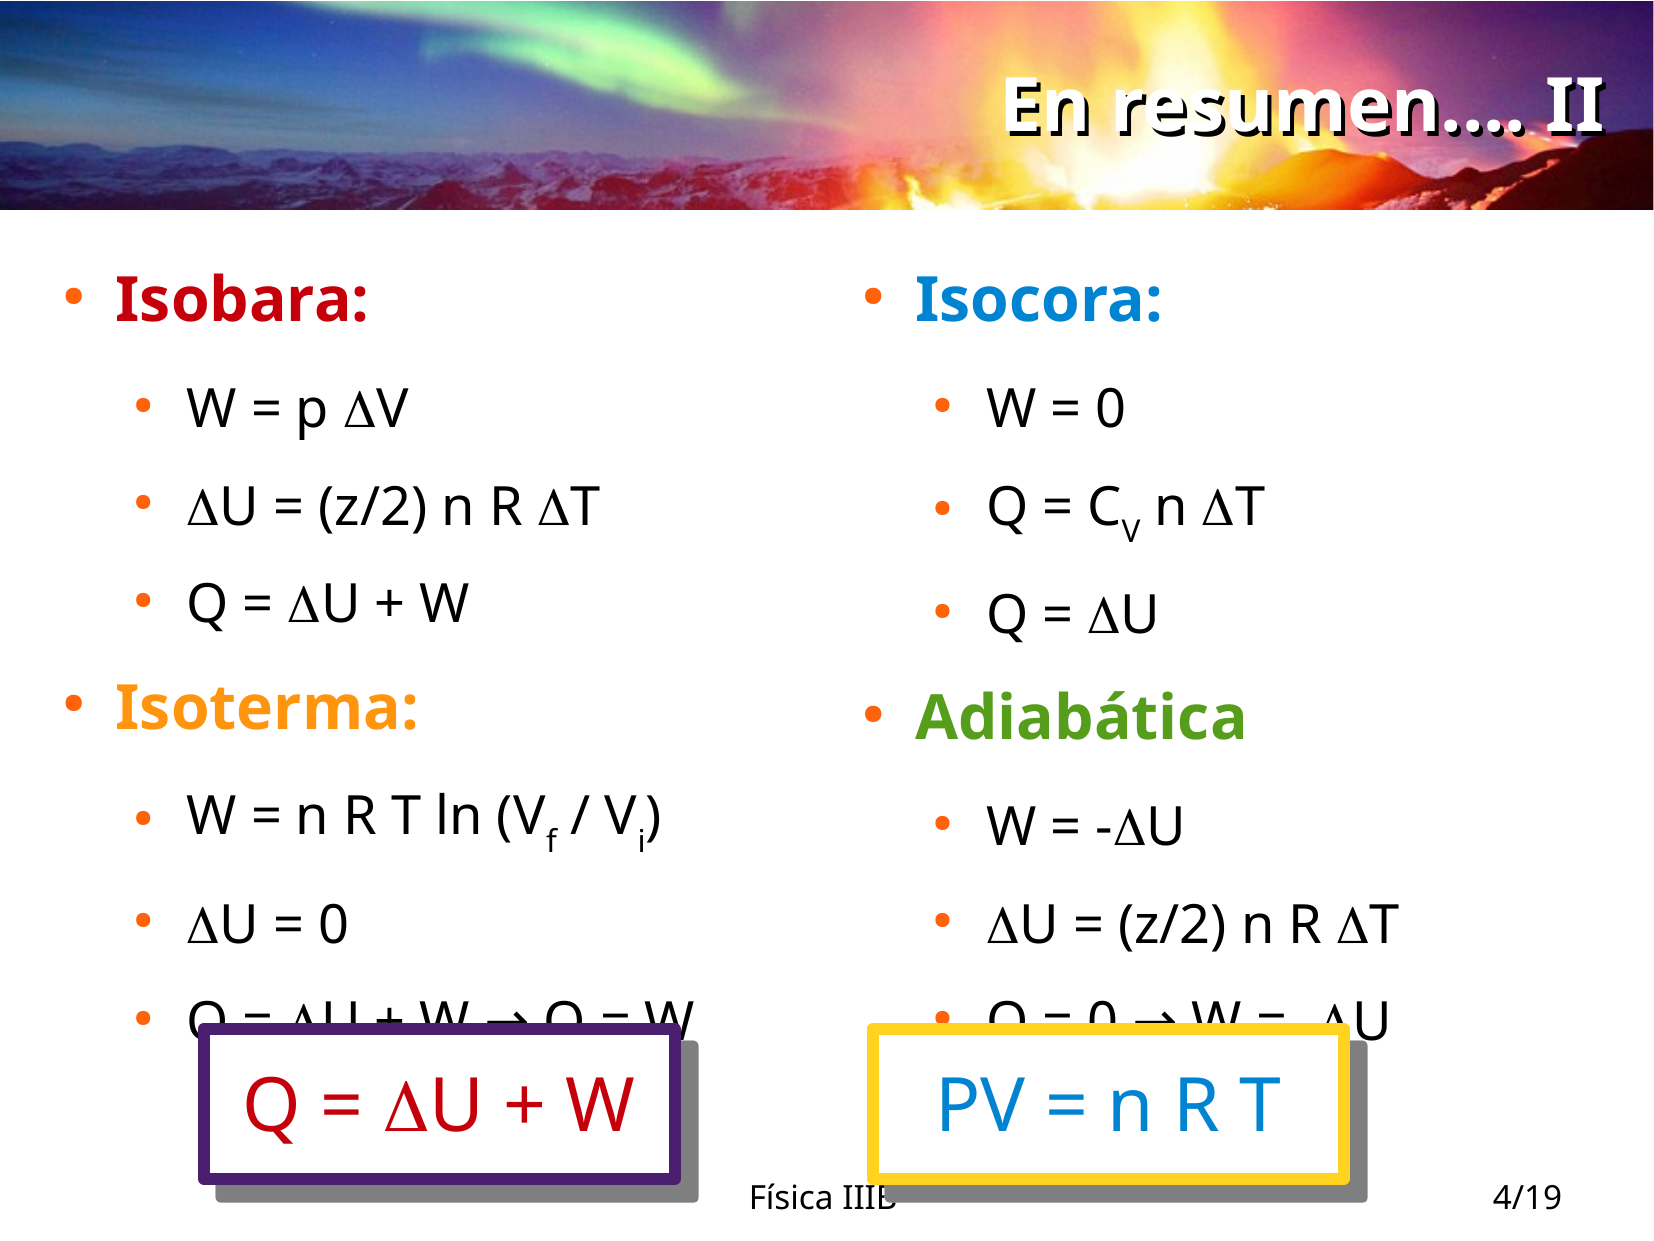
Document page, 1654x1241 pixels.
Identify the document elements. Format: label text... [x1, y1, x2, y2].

text_box Q = DU + W [203, 1028, 675, 1179]
text_box PV = n R T [872, 1028, 1344, 1179]
picture [0, 1, 1654, 210]
title En resumen.... II [45, 15, 1606, 191]
list Isobara: W = p DV DU = (z/2) n R DT Q = DU + W Isoterma: W = n R T ln (Vf / Vi) DU = 0 Q = DU + W → Q = W [45, 255, 807, 1156]
list Isocora: W = 0 Q = CV n DT Q = DU Adiabática W = -DU DU = (z/2) n R DT Q = 0 → W = -DU [844, 255, 1606, 1156]
